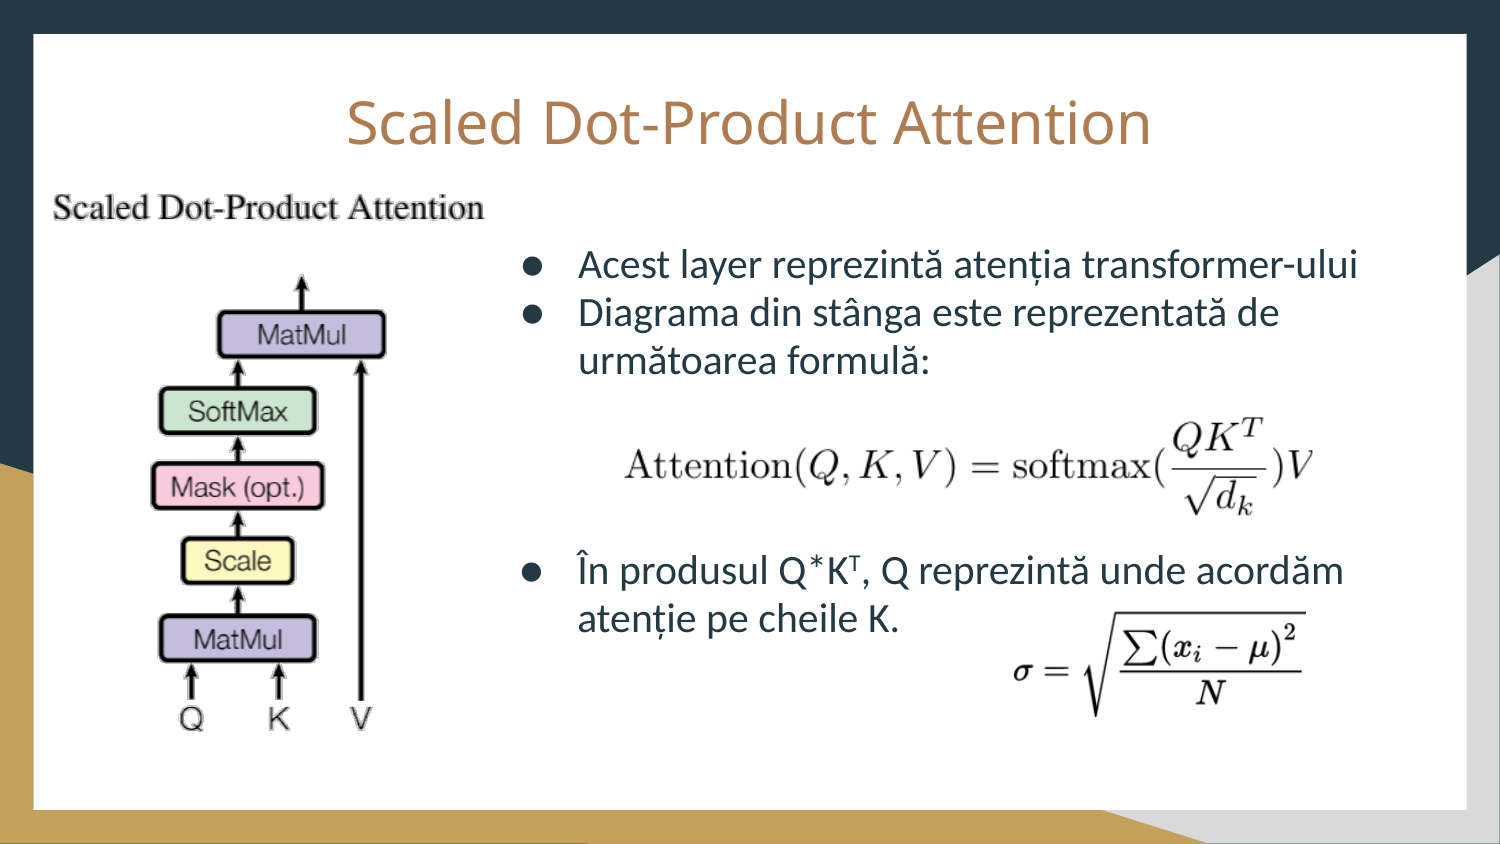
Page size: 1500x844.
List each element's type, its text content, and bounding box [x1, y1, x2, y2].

picture [592, 412, 1313, 539]
picture [1013, 651, 1306, 720]
title Scaled Dot-Product Attention [134, 66, 1366, 178]
text_box În produsul Q*KT, Q reprezintă unde acordăm atenție pe cheile K. [487, 539, 1388, 651]
list Acest layer reprezintă atenția transformer-ului Diagrama din stânga este reprezentată de următoarea formulă: [489, 226, 1390, 736]
picture [53, 187, 489, 738]
